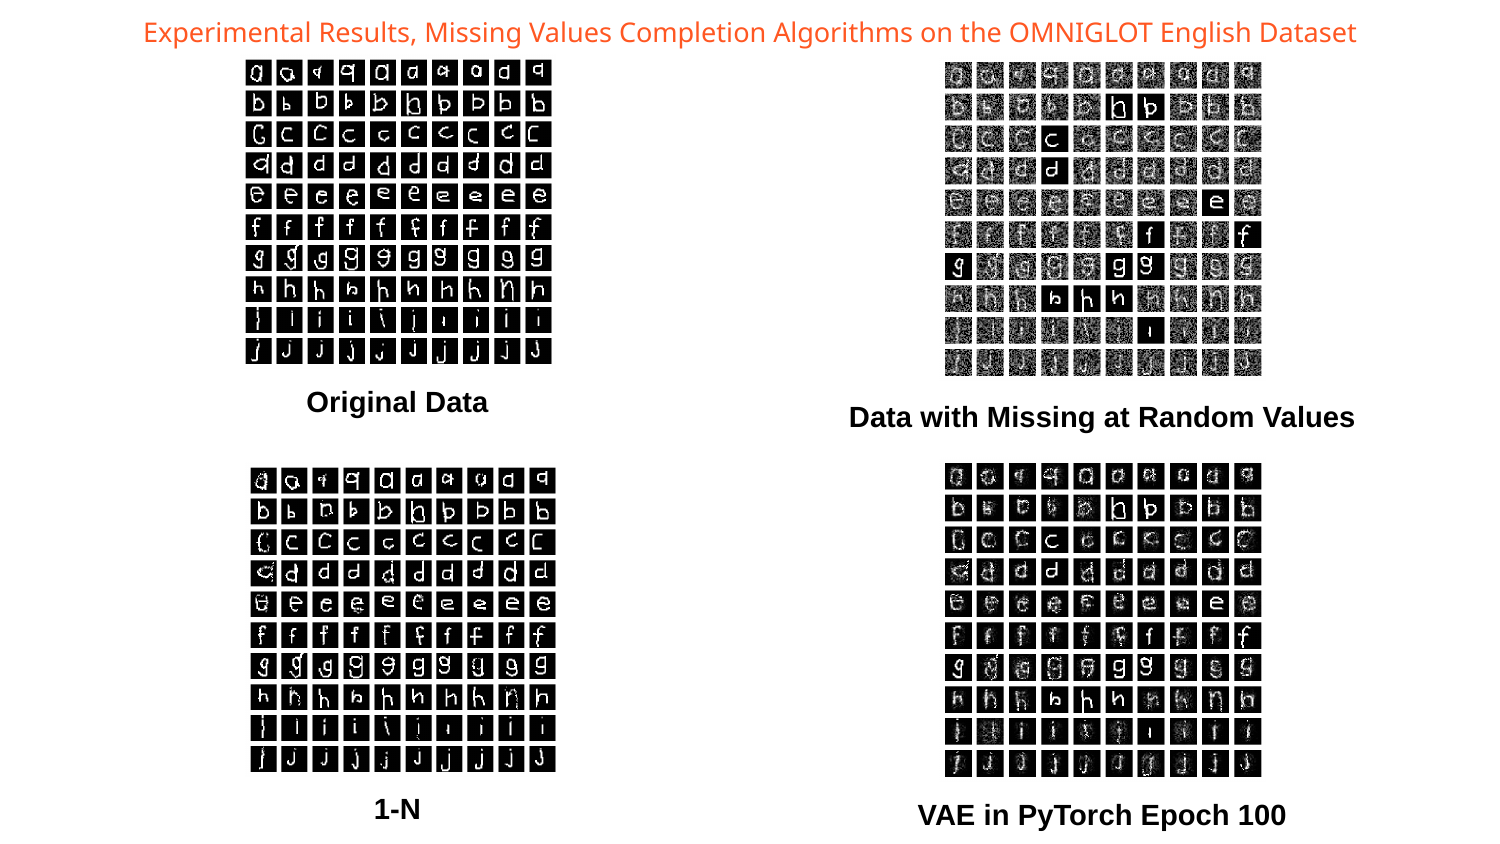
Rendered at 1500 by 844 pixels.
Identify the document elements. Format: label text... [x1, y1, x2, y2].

title Experimental Results, Missing Values Completion Algorithms on the OMNIGLOT English Dataset [0, 0, 1500, 52]
text_box VAE in PyTorch Epoch 100 [878, 781, 1327, 844]
picture [245, 462, 560, 777]
picture [939, 457, 1266, 782]
text_box Data with Missing at Random Values [826, 383, 1379, 436]
picture [240, 54, 556, 368]
picture [939, 56, 1266, 381]
text_box 1-N [342, 775, 453, 828]
text_box Original Data [240, 368, 556, 421]
